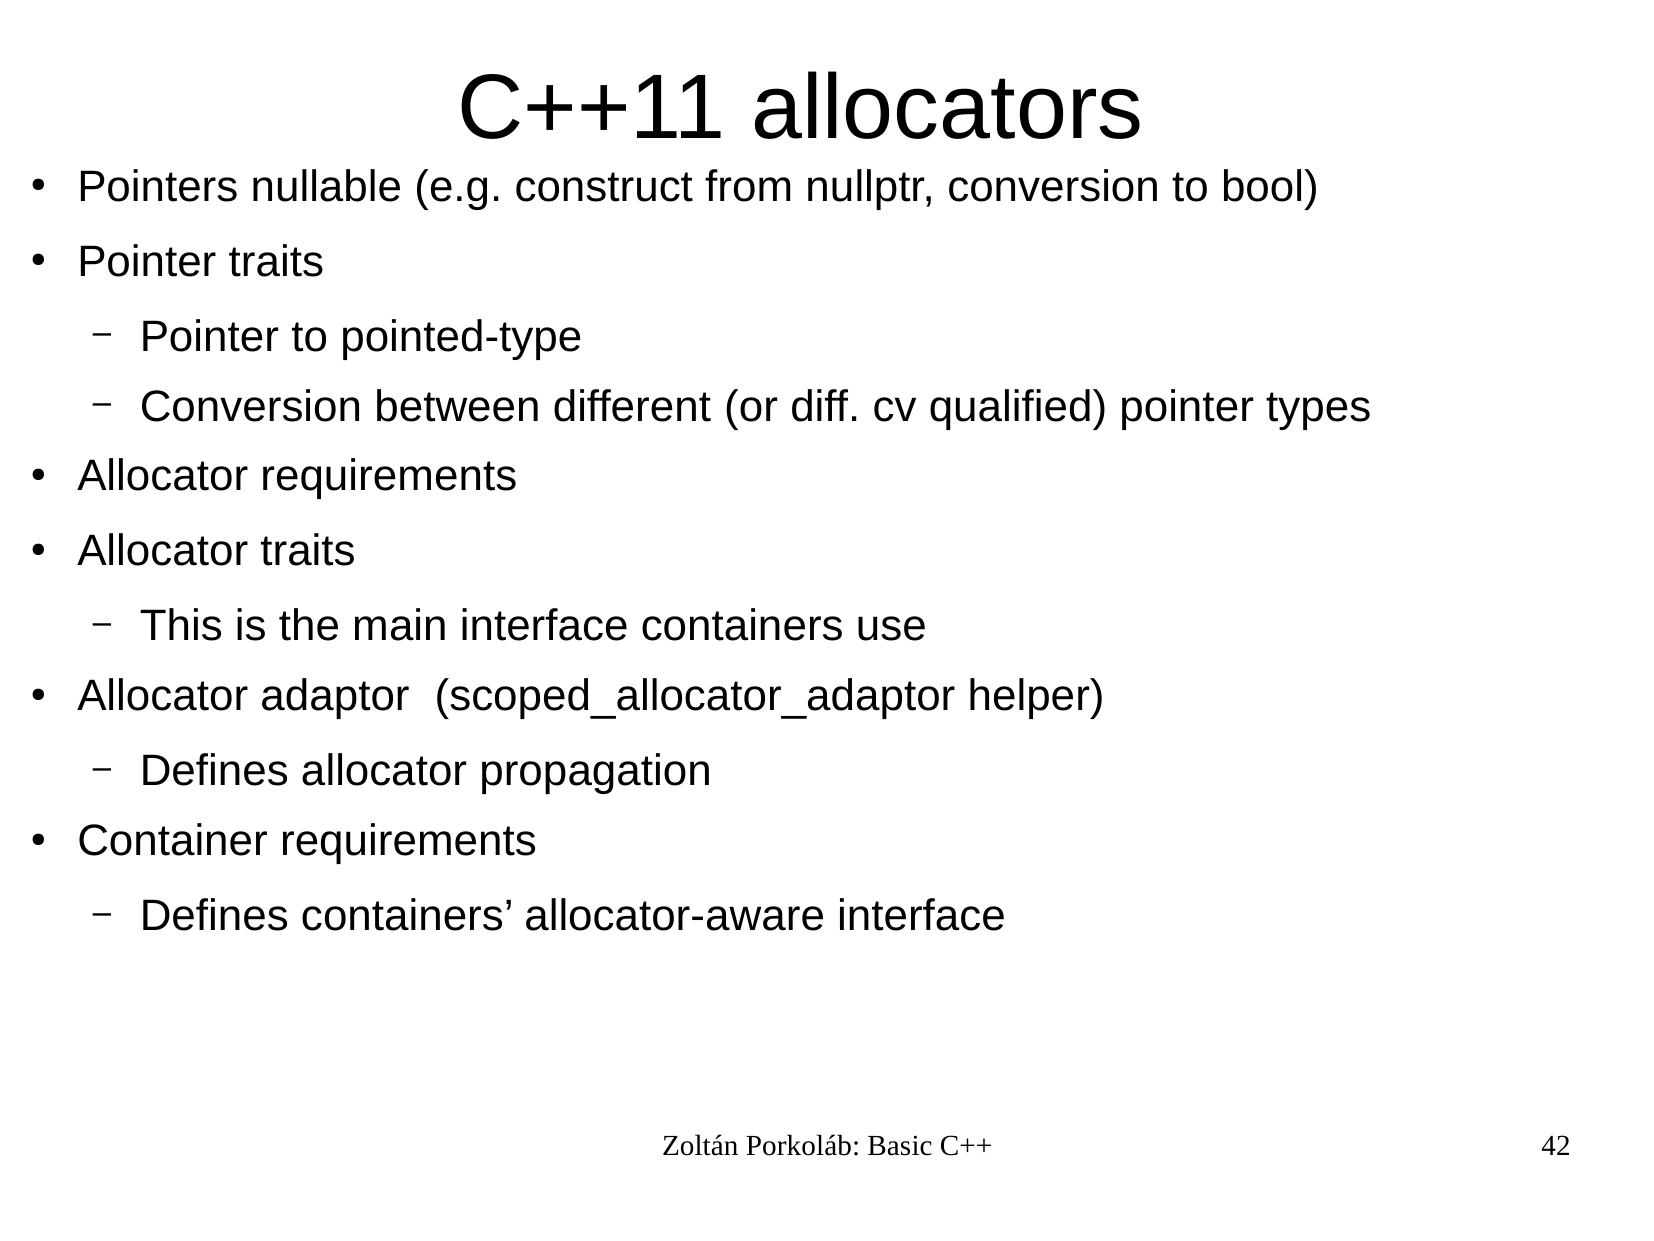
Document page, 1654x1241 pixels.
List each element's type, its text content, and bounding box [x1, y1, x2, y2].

list Pointers nullable (e.g. construct from nullptr, conversion to bool) Pointer traits Pointer to pointed-type Conversion between different (or diff. cv qualified) pointer types Allocator requirements Allocator traits This is the main interface containers use Allocator adaptor (scoped_allocator_adaptor helper) Defines allocator propagation Container requirements Defines containers’ allocator-aware interface [15, 90, 1576, 942]
title C++11 allocators [56, 2, 1546, 90]
